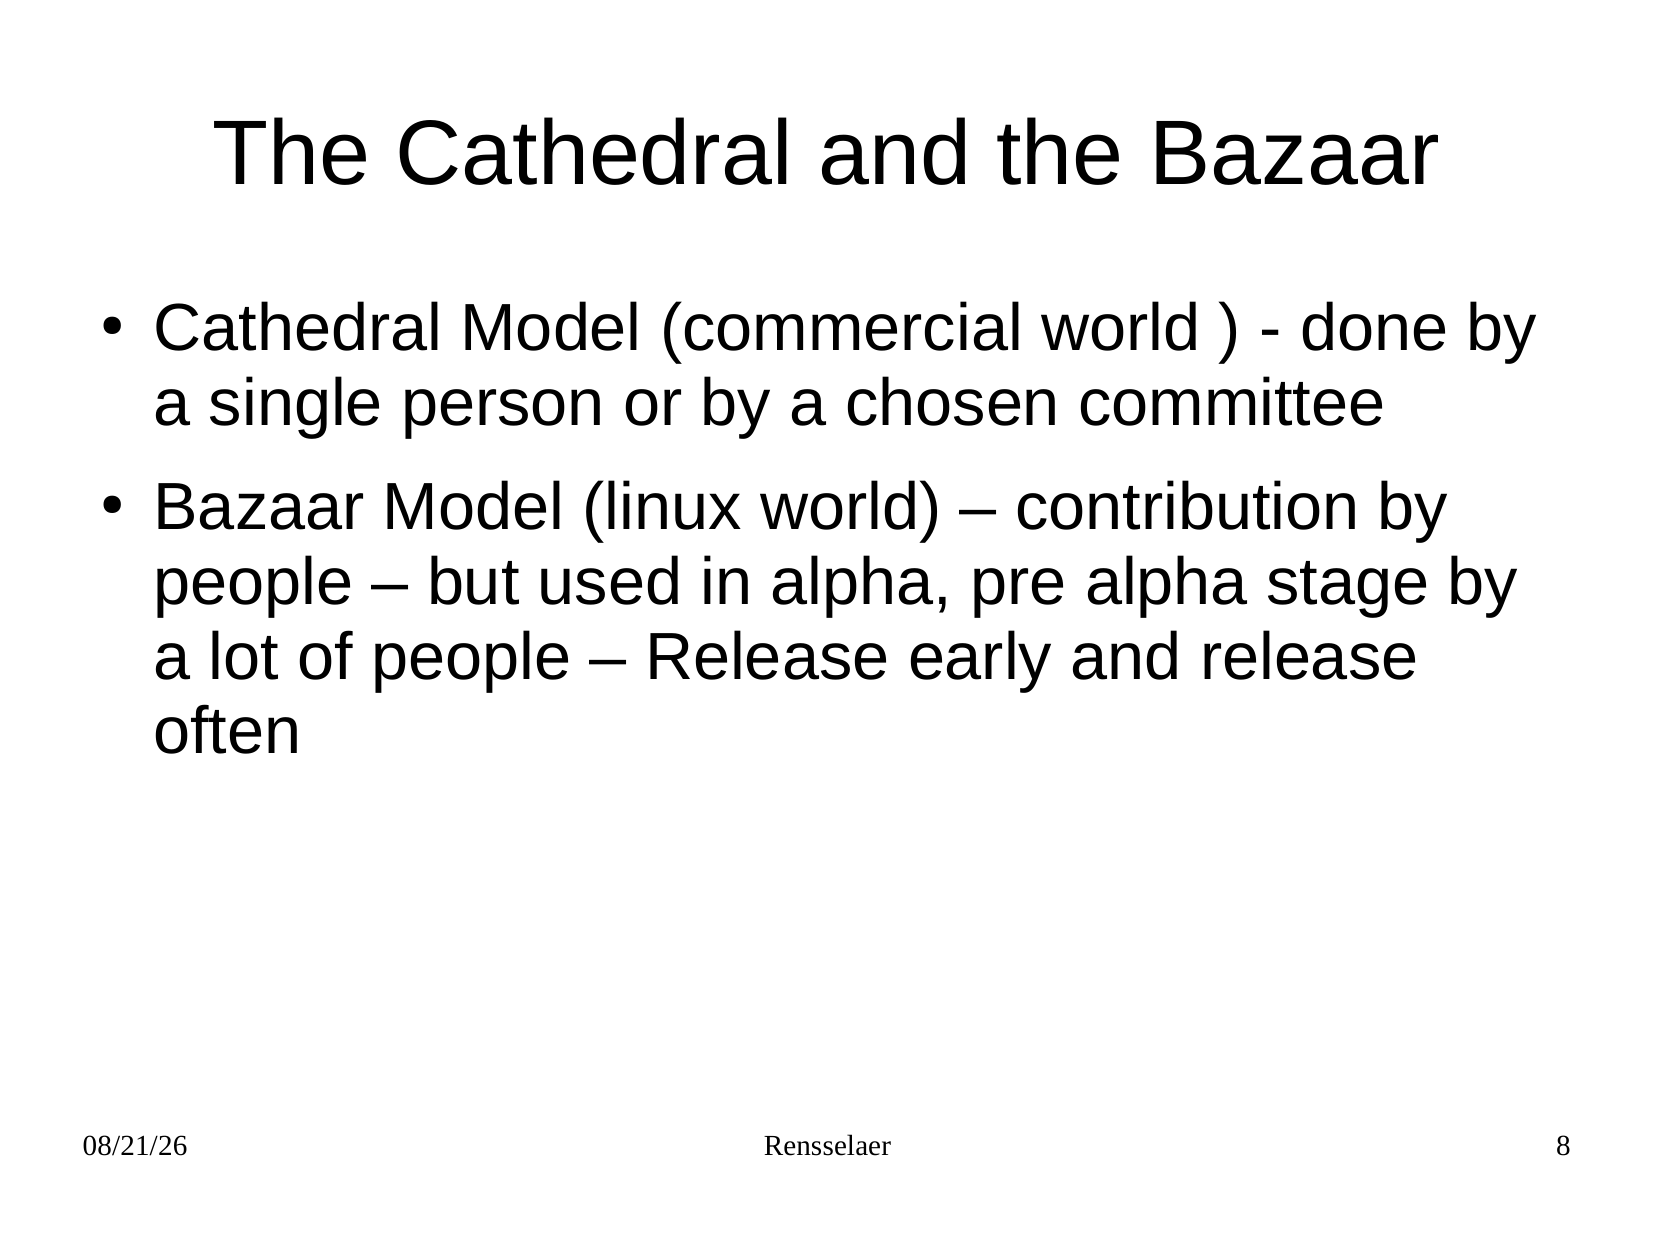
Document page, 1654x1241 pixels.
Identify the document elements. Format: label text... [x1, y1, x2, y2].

list Cathedral Model (commercial world ) - done by a single person or by a chosen committee Bazaar Model (linux world) – contribution by people – but used in alpha, pre alpha stage by a lot of people – Release early and release often [82, 290, 1571, 1010]
title The Cathedral and the Bazaar [82, 49, 1571, 257]
